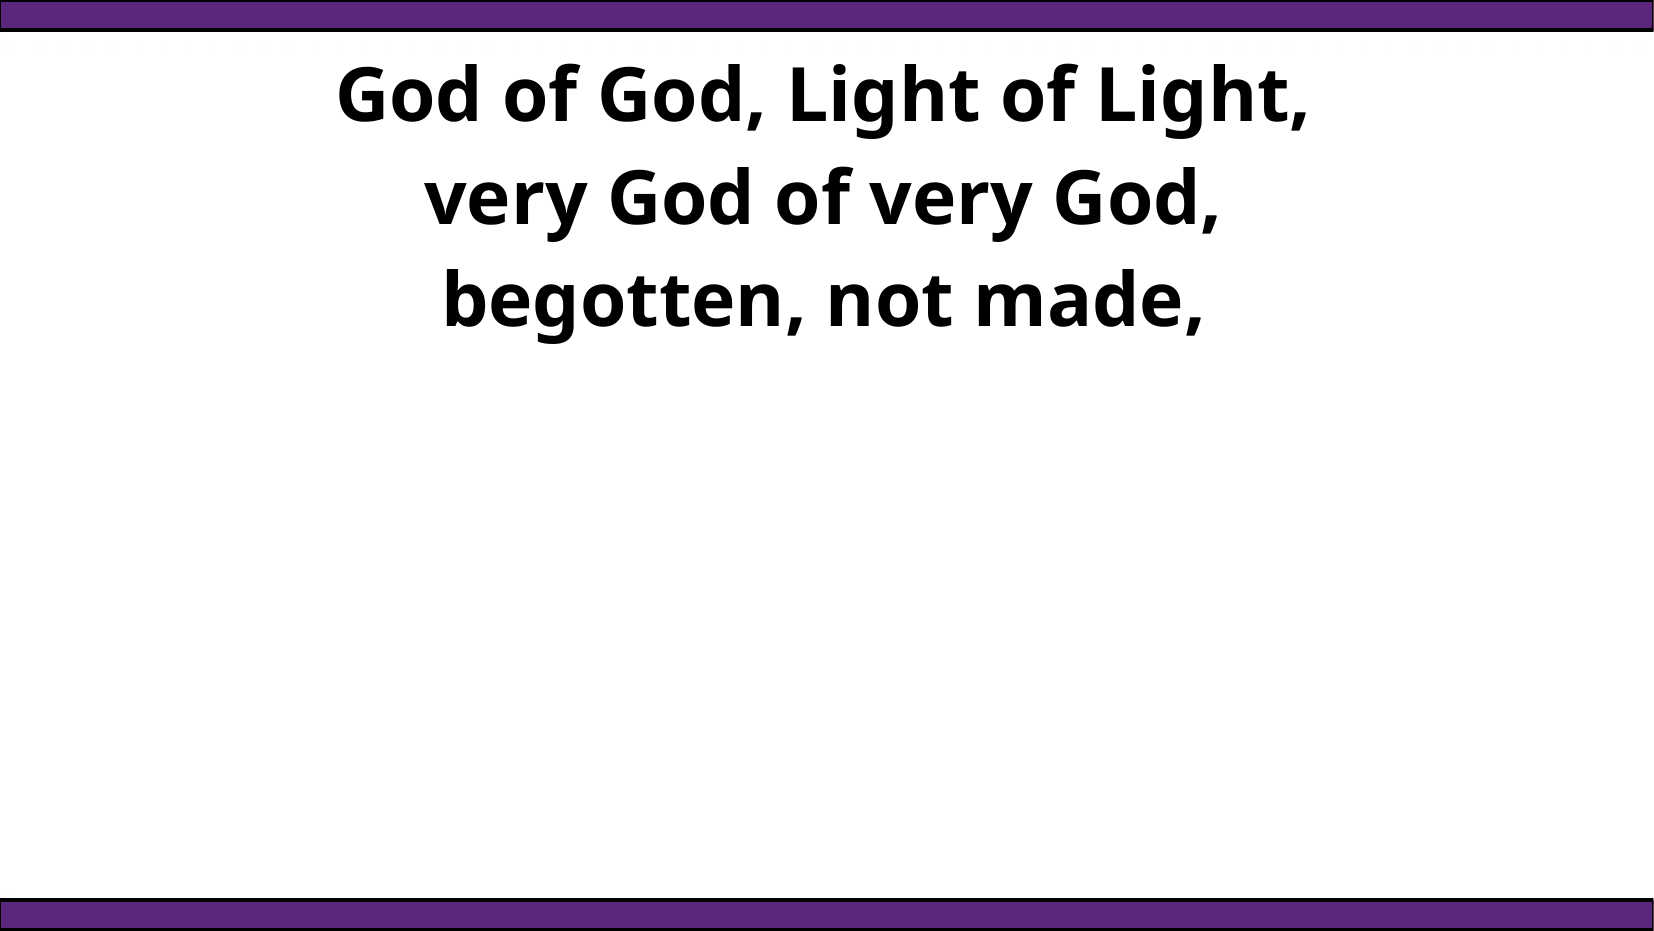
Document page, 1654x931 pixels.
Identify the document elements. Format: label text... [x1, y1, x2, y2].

text_box [0, 0, 1654, 31]
text_box [0, 900, 1654, 931]
picture [0, 31, 1654, 900]
text_box God of God, Light of Light, very God of very God, begotten, not made, [58, 34, 1589, 349]
